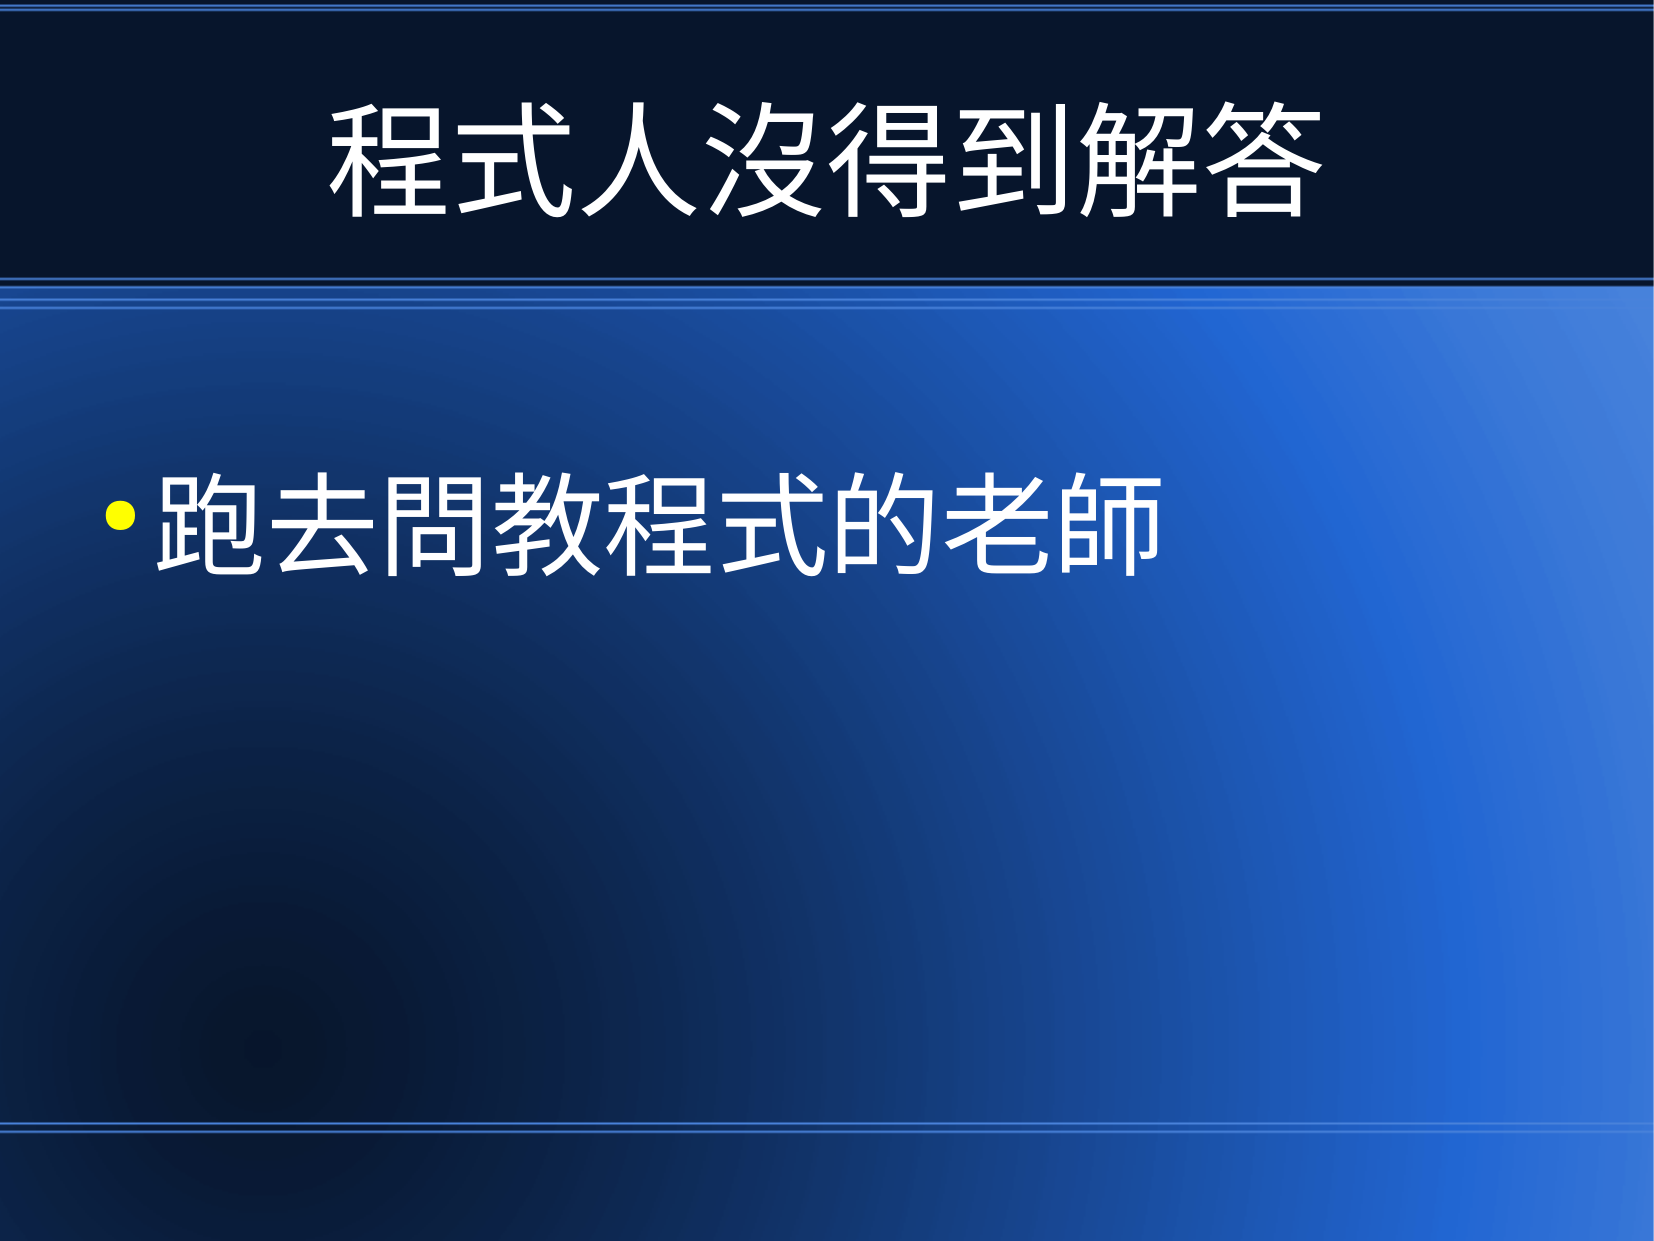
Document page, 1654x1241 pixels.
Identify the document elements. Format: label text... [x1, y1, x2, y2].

title 程式人沒得到解答 [82, 49, 1571, 257]
list 跑去問教程式的老師 [82, 355, 1571, 1241]
picture [0, 0, 1654, 1241]
